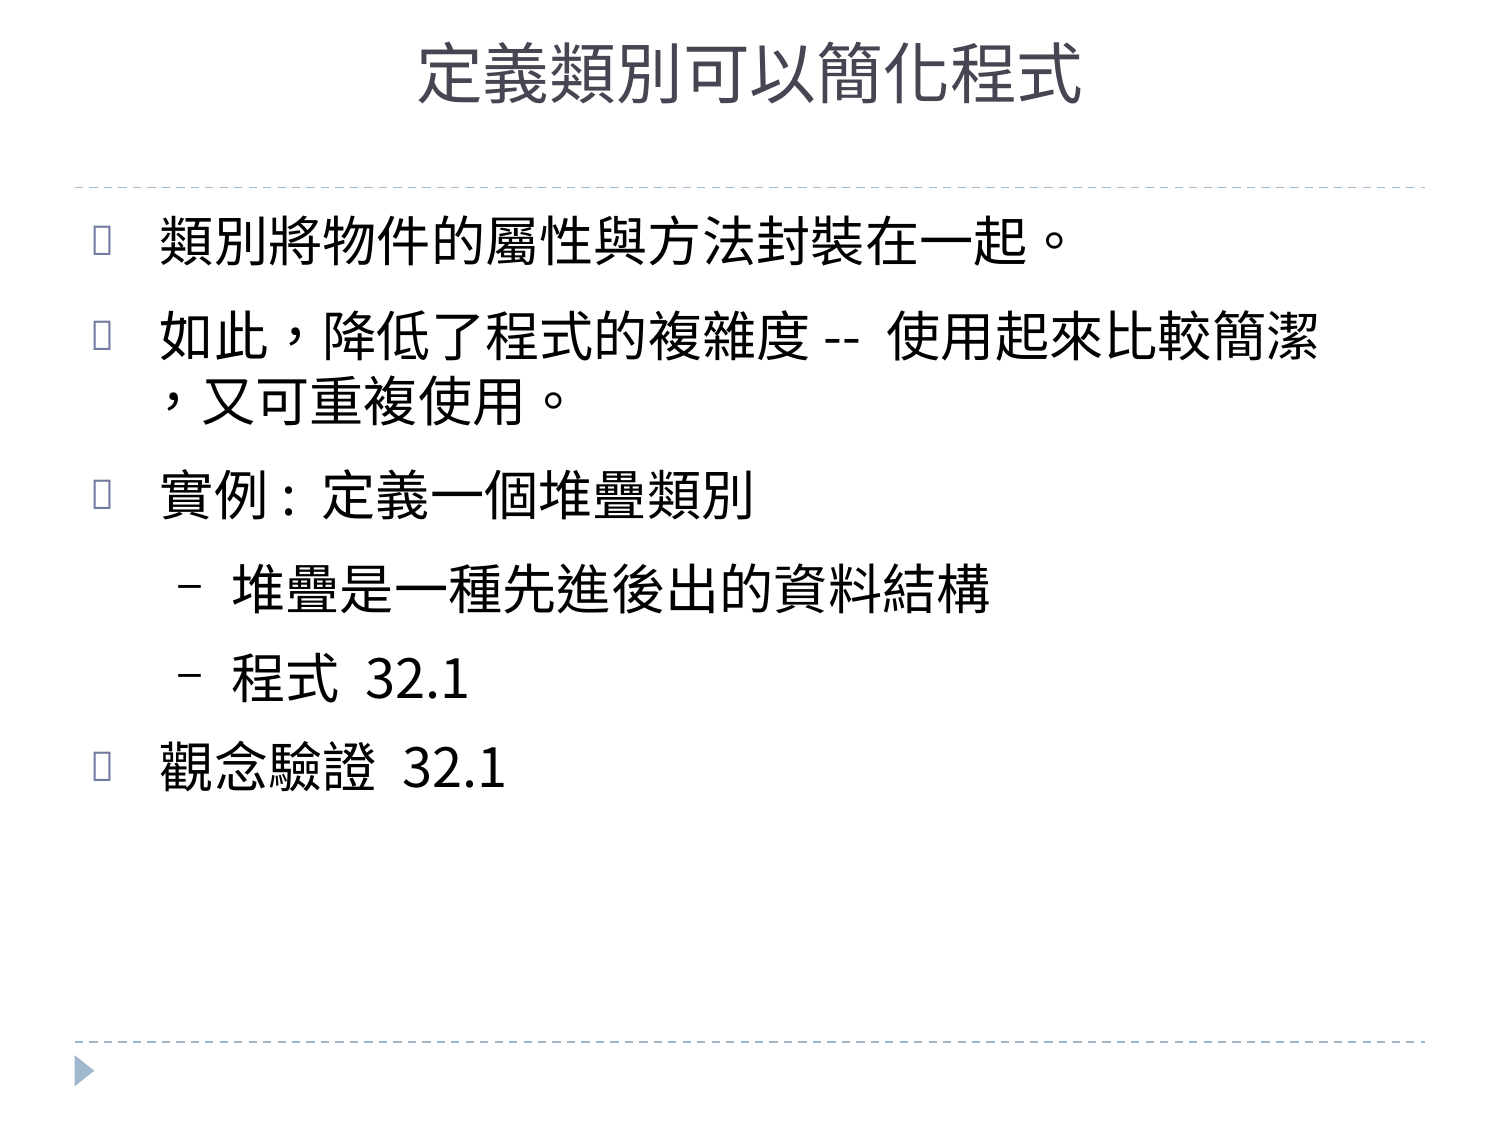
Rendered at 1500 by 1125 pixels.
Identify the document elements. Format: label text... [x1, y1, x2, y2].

title 定義類別可以簡化程式 [75, 24, 1425, 188]
list 類別將物件的屬性與方法封裝在一起。 如此，降低了程式的複雜度-- 使用起來比較簡潔 ，又可重複使用。 實例: 定義一個堆疊類別 堆疊是一種先進後出的資料結構 程式 32.1 觀念驗證 32.1 [75, 200, 1425, 1010]
